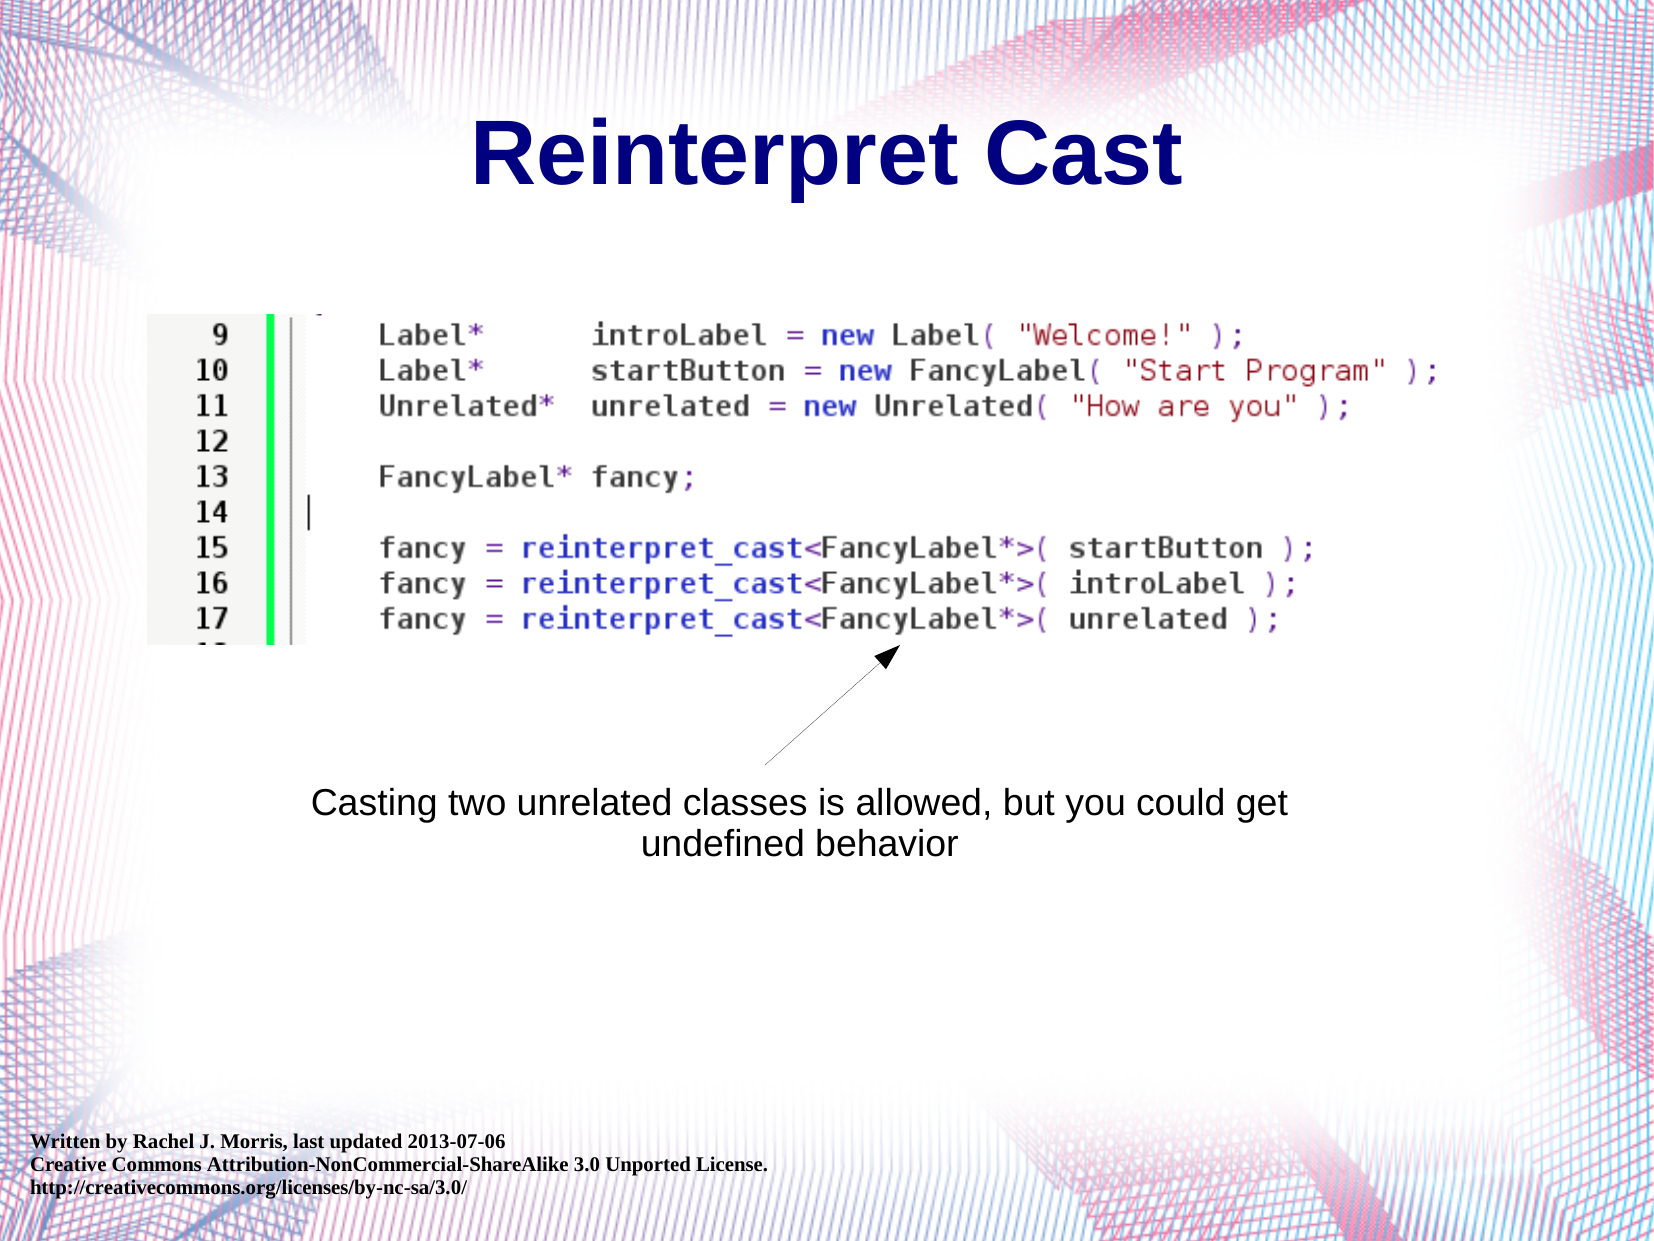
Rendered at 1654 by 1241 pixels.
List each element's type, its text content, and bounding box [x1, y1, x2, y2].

title Reinterpret Cast [82, 49, 1571, 257]
picture [0, 0, 1654, 1241]
text_box Casting two unrelated classes is allowed, but you could get undefined behavior [214, 773, 1385, 873]
